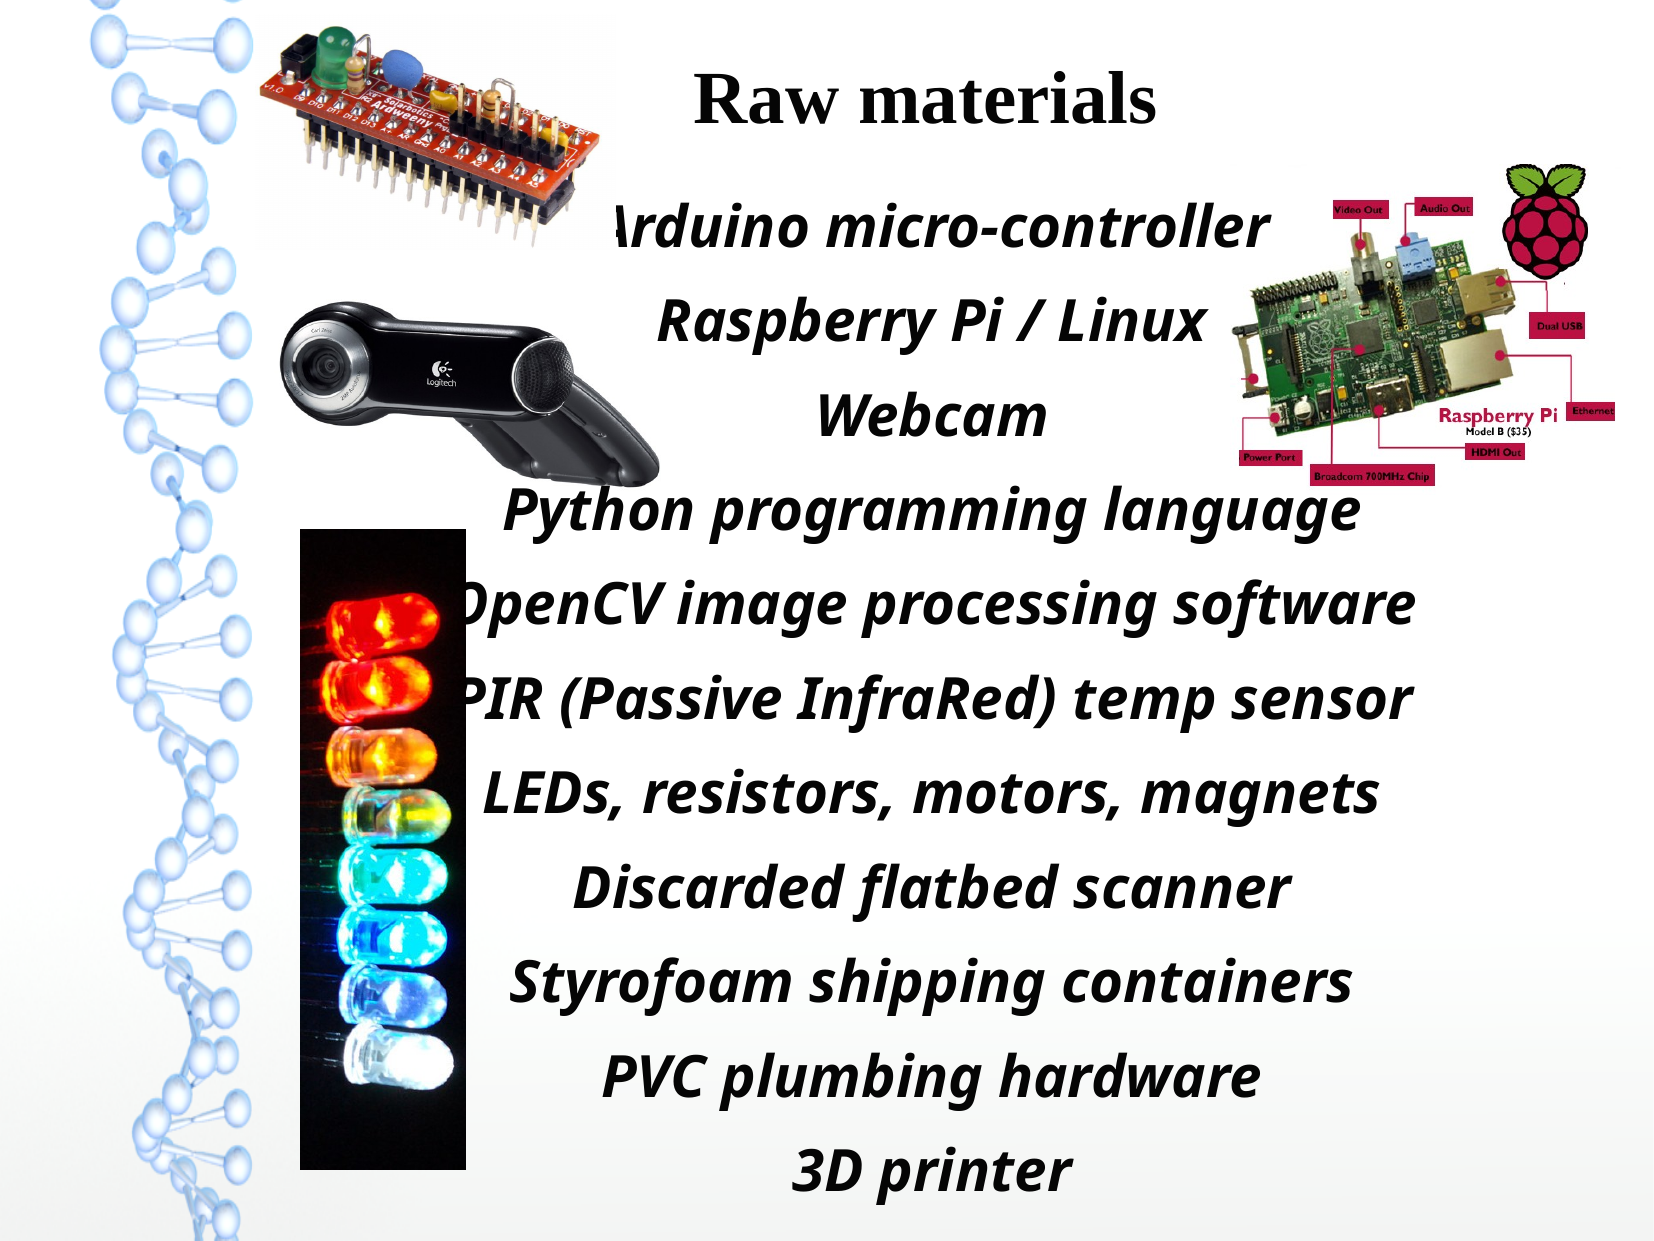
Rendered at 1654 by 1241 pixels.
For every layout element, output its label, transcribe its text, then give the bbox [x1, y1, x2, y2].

picture [0, 0, 1654, 1241]
title Raw materials [616, 30, 1591, 166]
subtitle Arduino micro-controller Raspberry Pi / Linux Webcam Python programming language OpenCV image processing software PIR (Passive InfraRed) temp sensor LEDs, resistors, motors, magnets Discarded flatbed scanner Styrofoam shipping containers PVC plumbing hardware 3D printer [255, 195, 1610, 1206]
